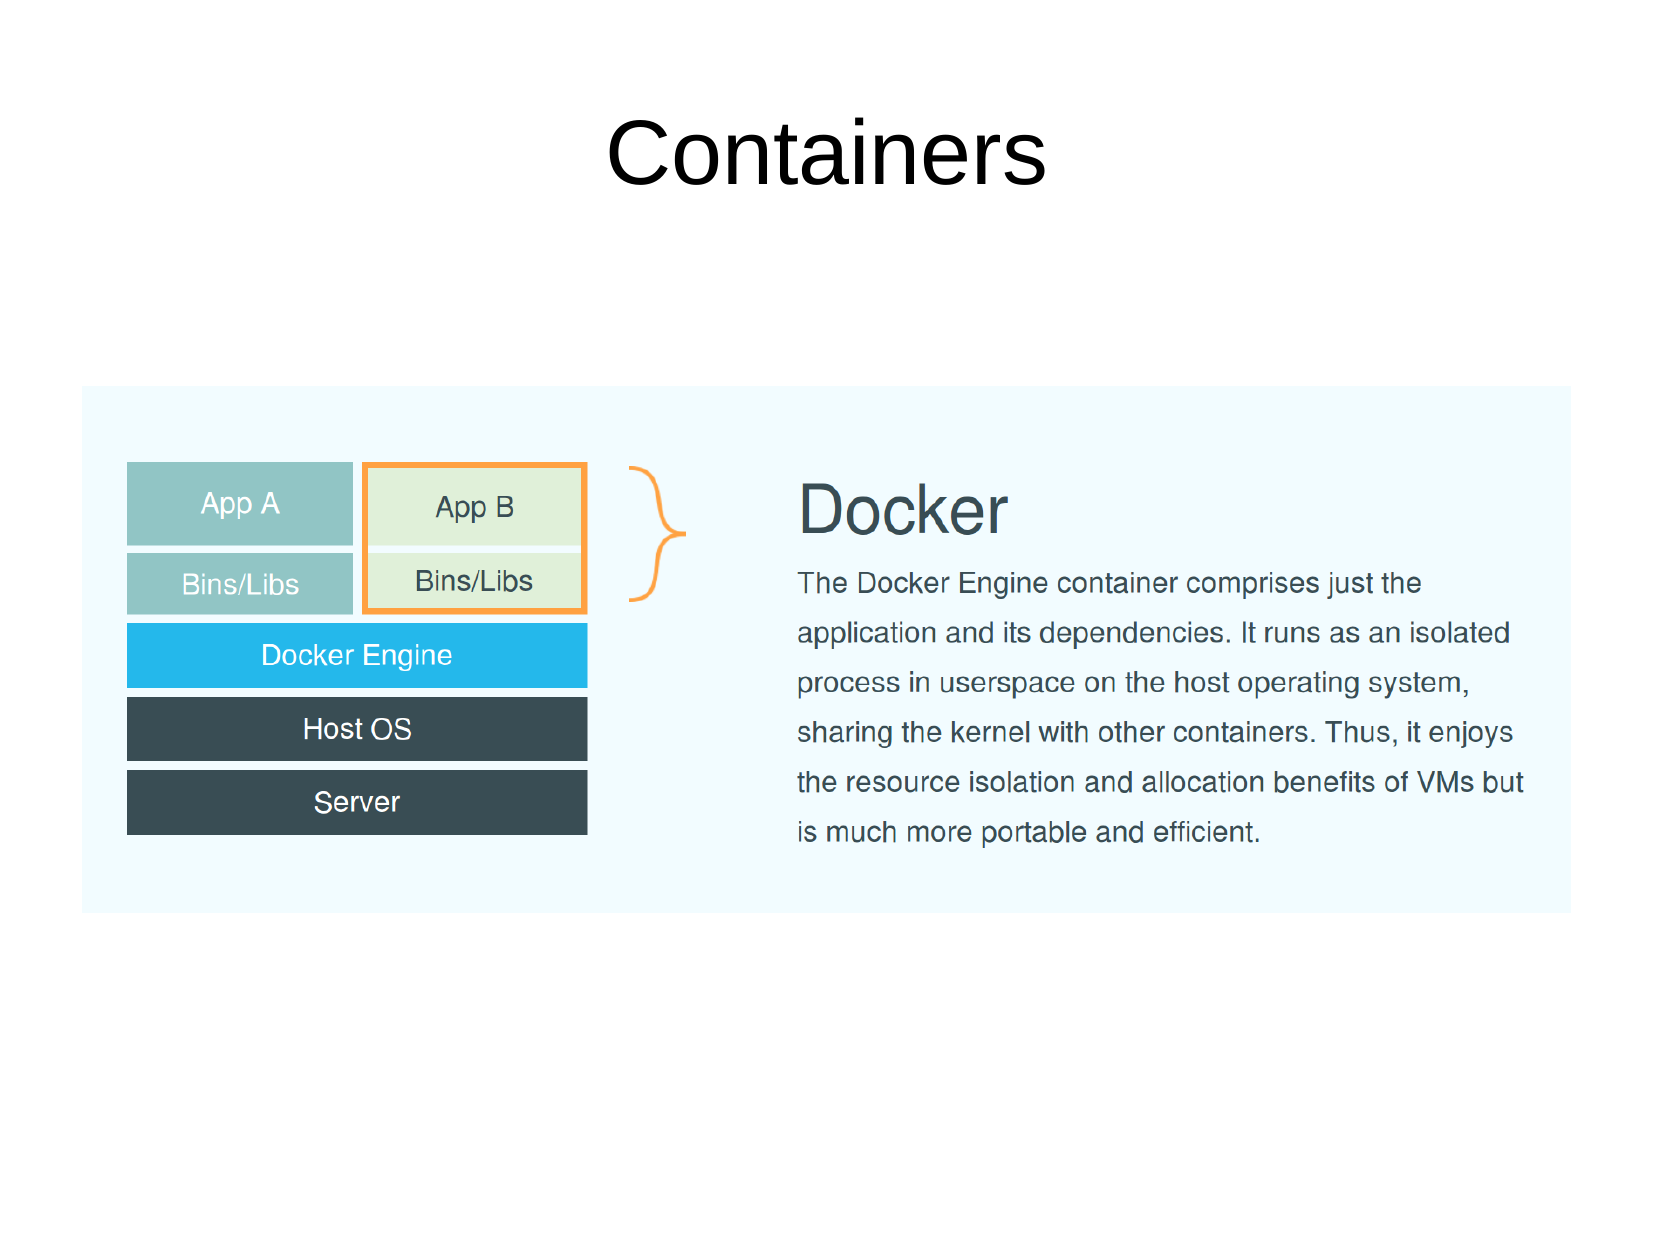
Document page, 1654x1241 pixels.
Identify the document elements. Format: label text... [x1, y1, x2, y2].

title Containers [82, 49, 1571, 257]
picture [82, 386, 1571, 913]
